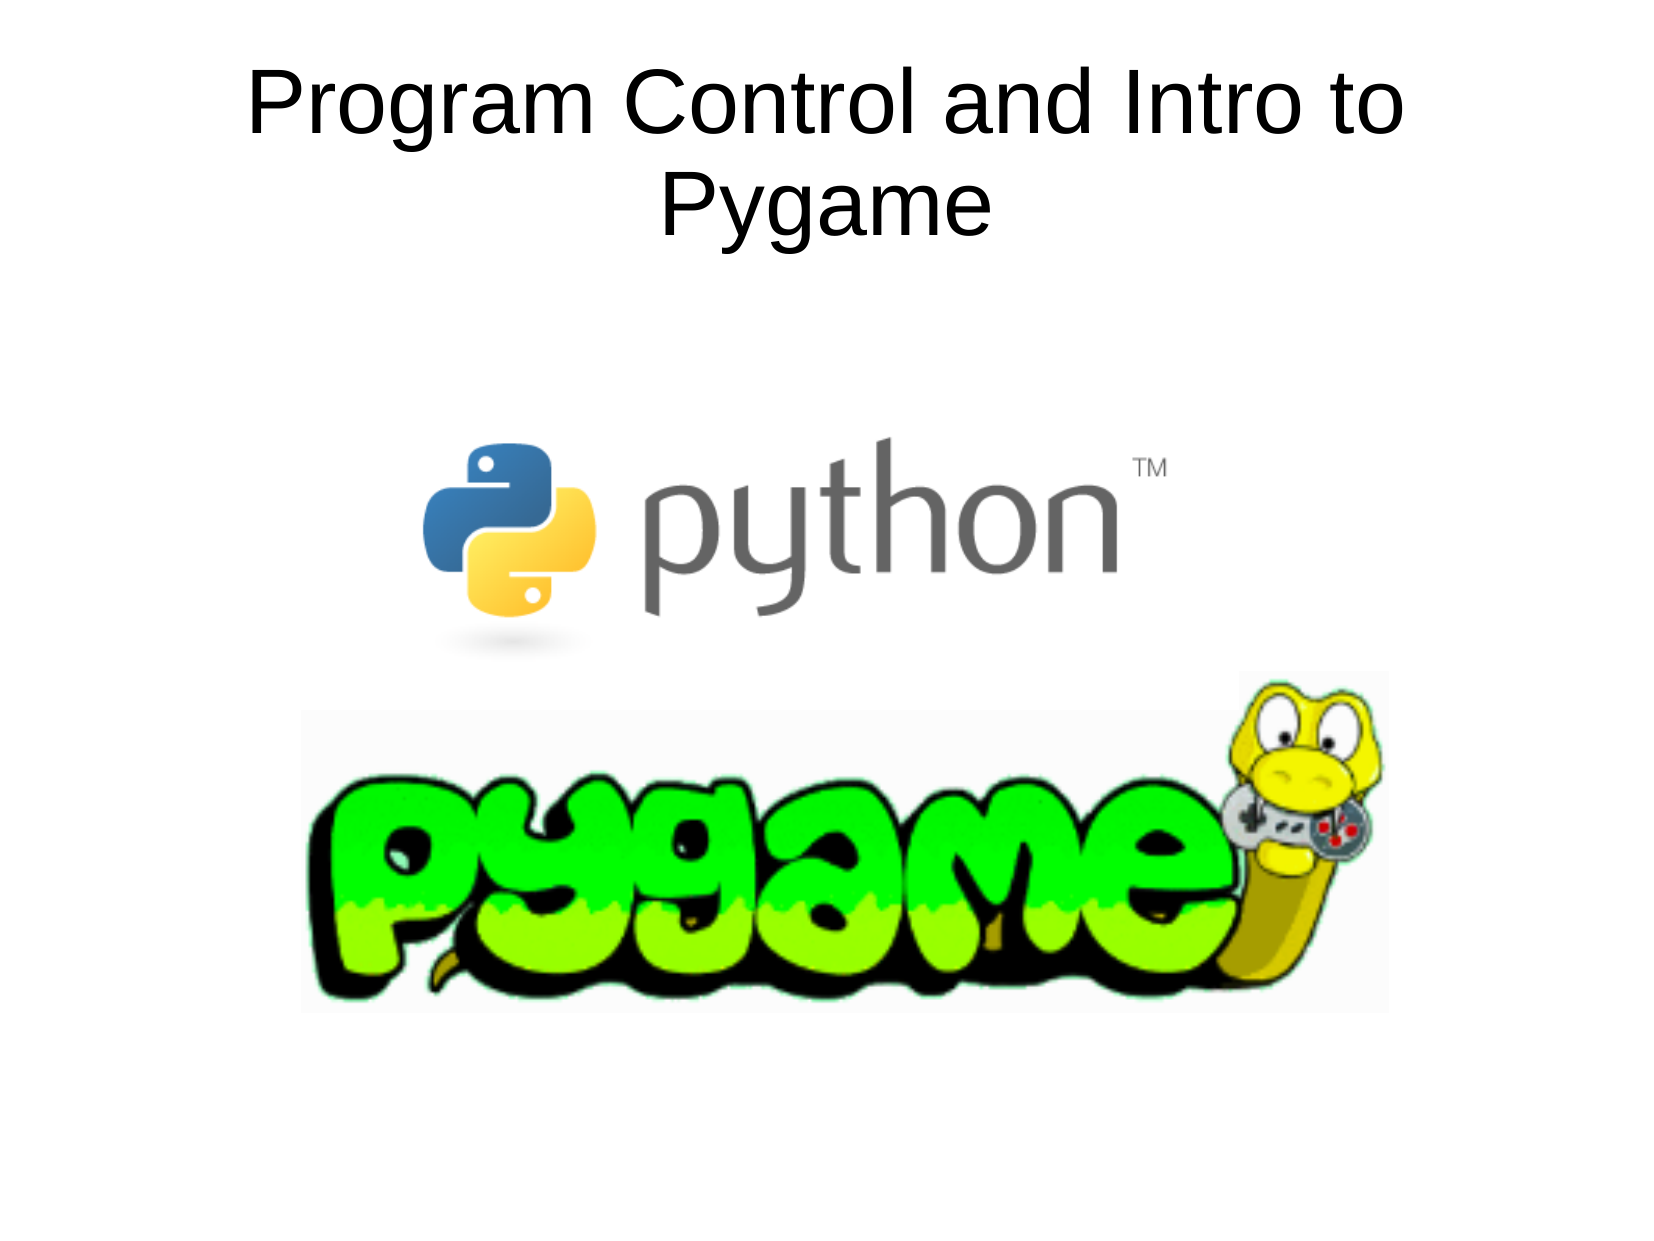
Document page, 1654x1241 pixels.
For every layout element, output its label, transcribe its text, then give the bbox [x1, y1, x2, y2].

picture [300, 392, 1389, 1013]
title Program Control and Intro to Pygame [82, 49, 1571, 257]
